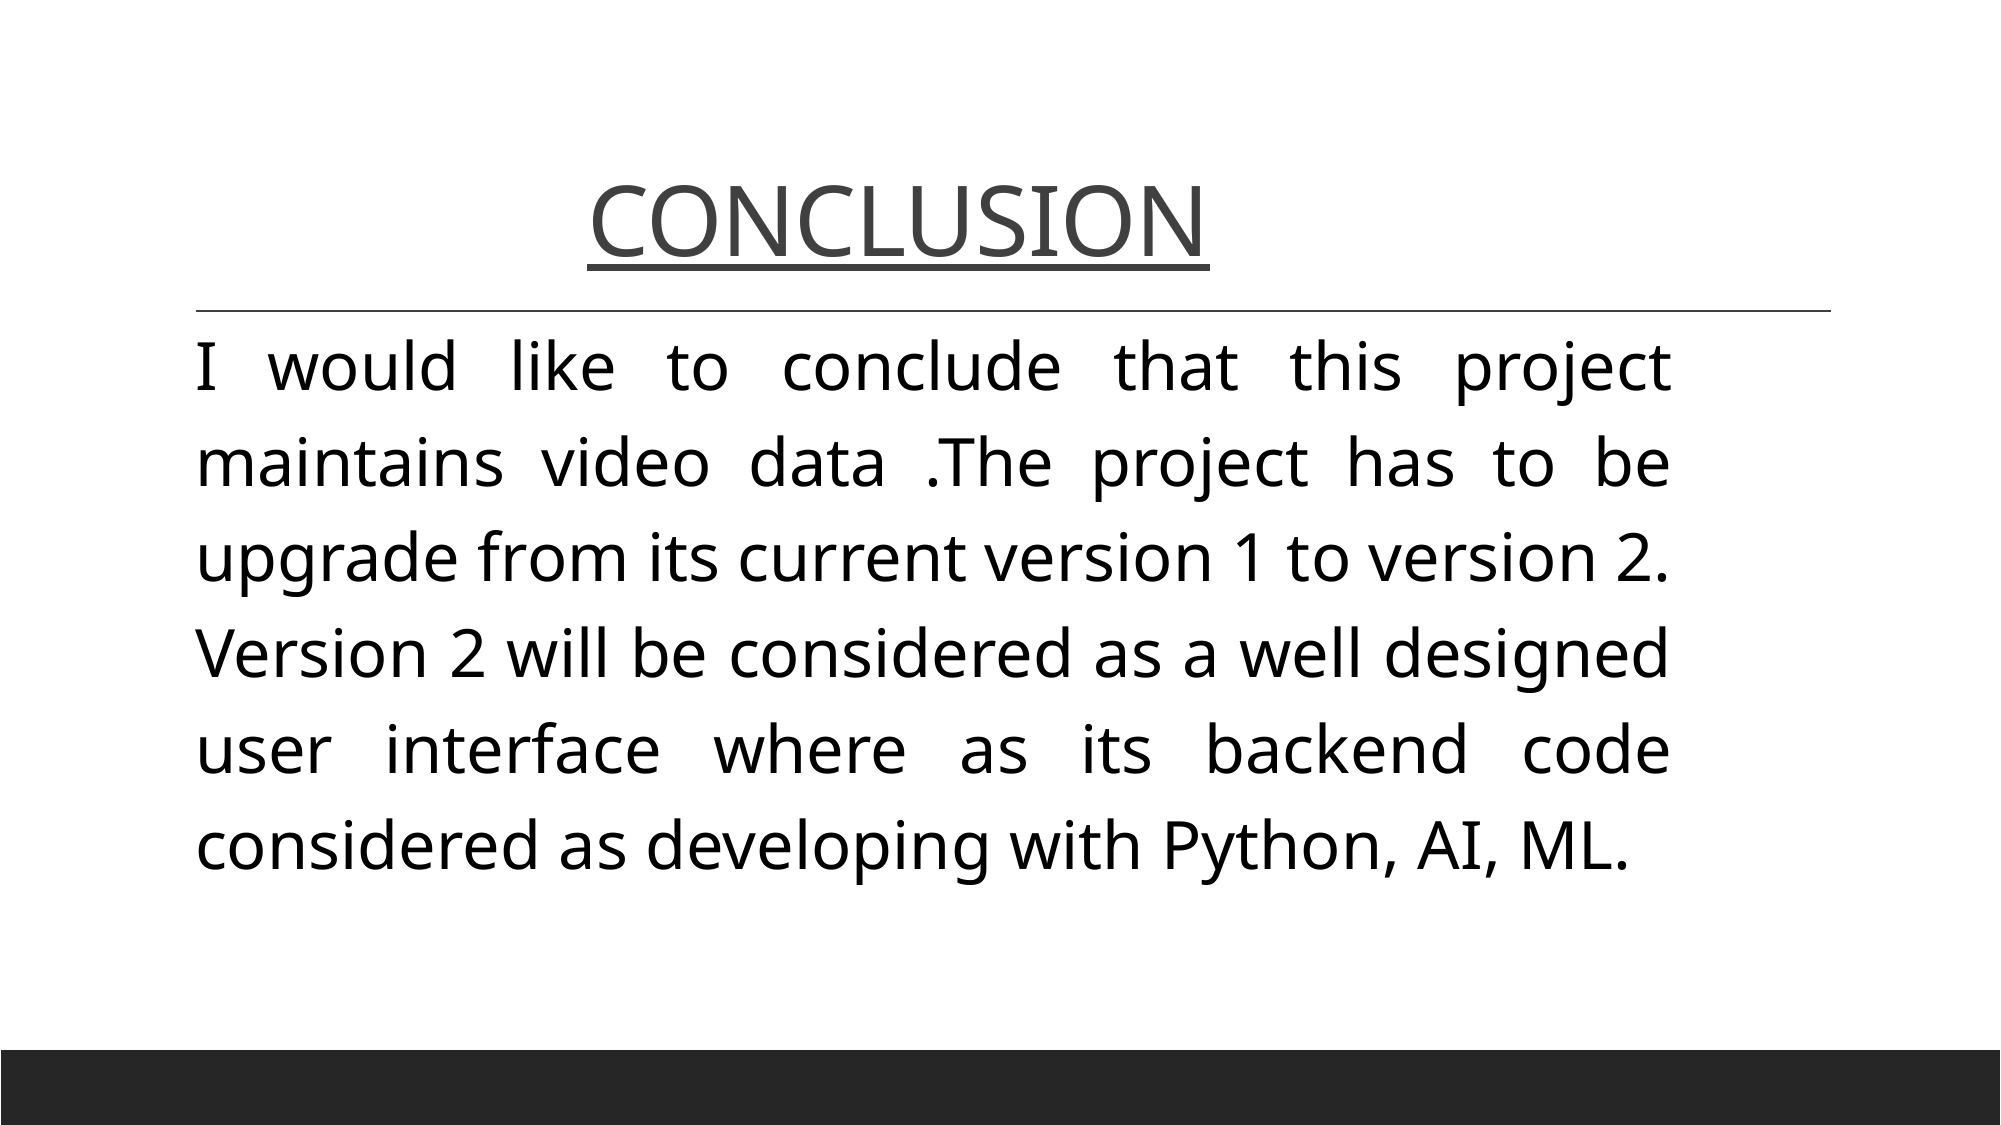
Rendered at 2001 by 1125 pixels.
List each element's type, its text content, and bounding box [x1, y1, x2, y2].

title CONCLUSION [180, 47, 1831, 286]
text_box I would like to conclude that this project maintains video data .The project has to be upgrade from its current version 1 to version 2. Version 2 will be considered as a well designed user interface where as its backend code considered as developing with Python, AI, ML. [180, 299, 1760, 943]
